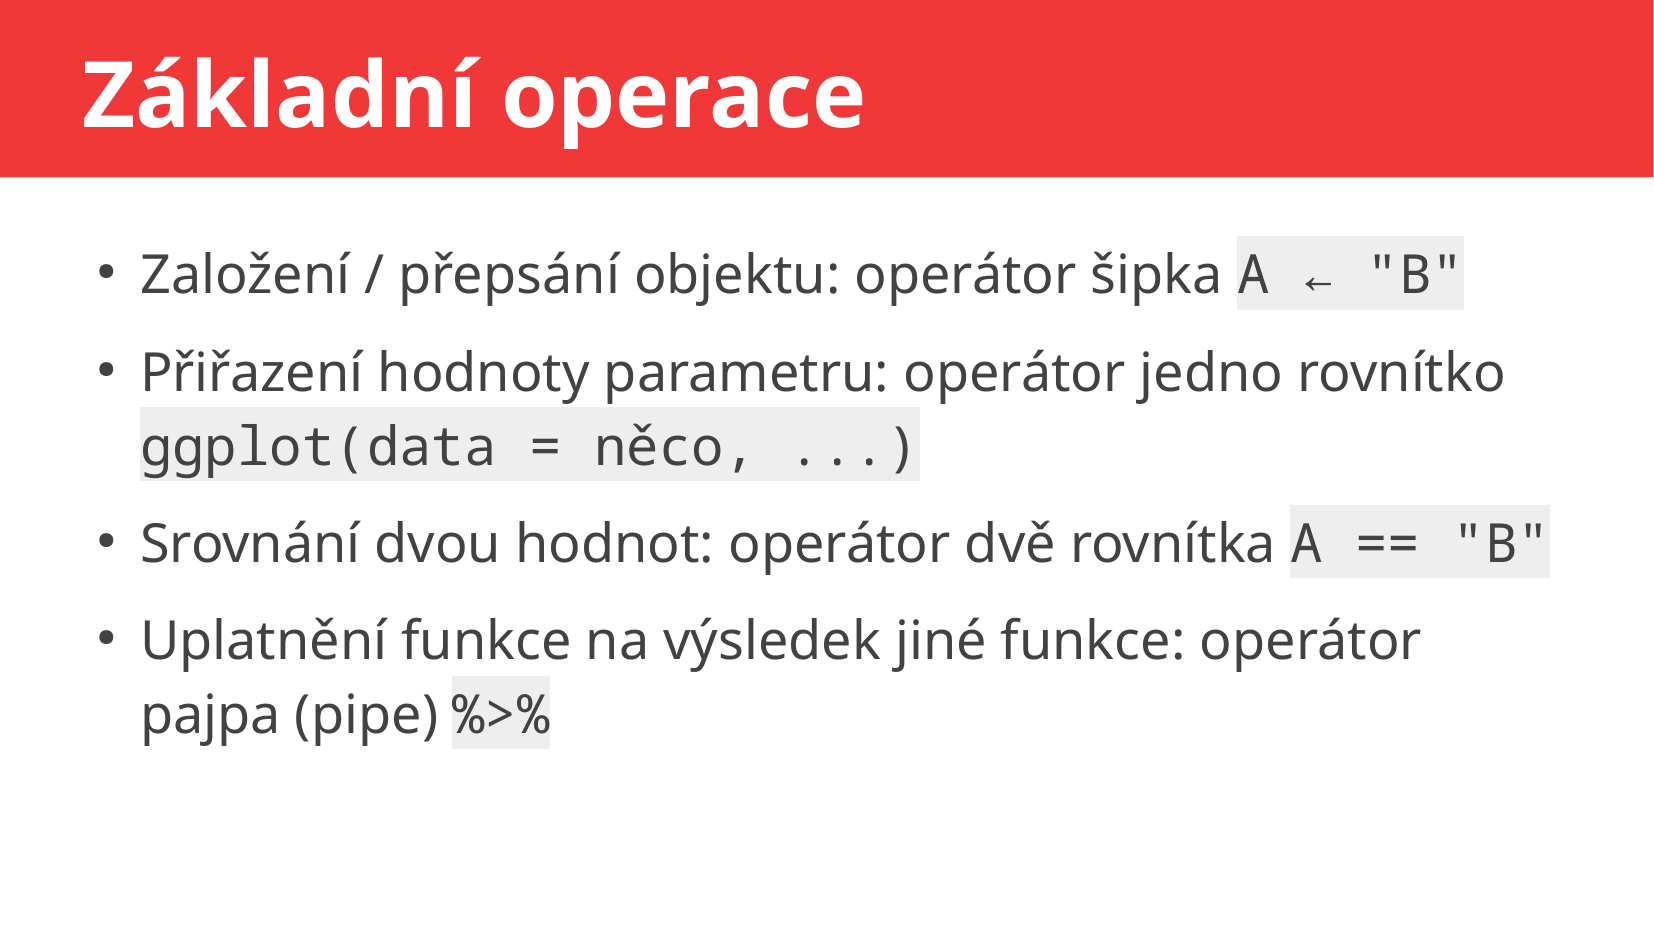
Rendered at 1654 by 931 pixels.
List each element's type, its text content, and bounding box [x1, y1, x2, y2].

title Základní operace [82, 14, 1571, 171]
list Založení / přepsání objektu: operátor šipka A ← "B" Přiřazení hodnoty parametru: operátor jedno rovnítko ggplot(data = něco, ...) Srovnání dvou hodnot: operátor dvě rovnítka A == "B" Uplatnění funkce na výsledek jiné funkce: operátor pajpa (pipe) %>% [82, 236, 1563, 810]
